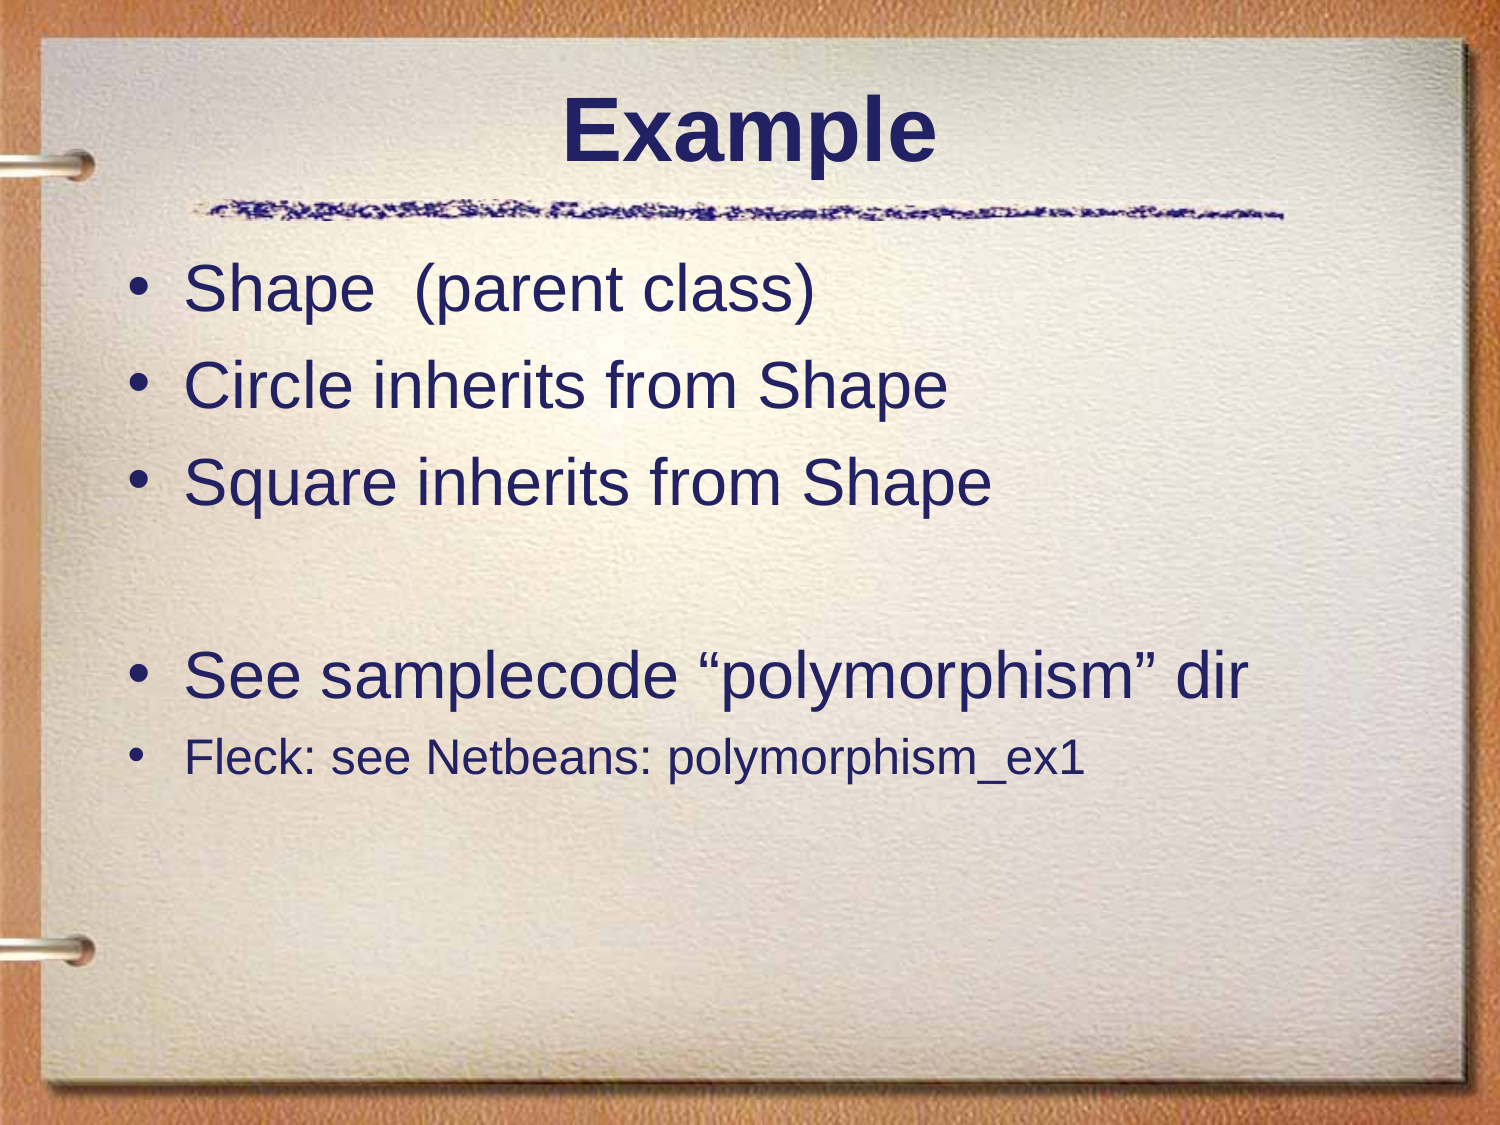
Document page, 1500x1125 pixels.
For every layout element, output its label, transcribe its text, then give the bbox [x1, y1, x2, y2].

title Example [112, 74, 1388, 188]
list Shape (parent class) Circle inherits from Shape Square inherits from Shape See samplecode “polymorphism” dir Fleck: see Netbeans: polymorphism_ex1 [112, 237, 1388, 1000]
picture [0, 0, 1500, 1125]
